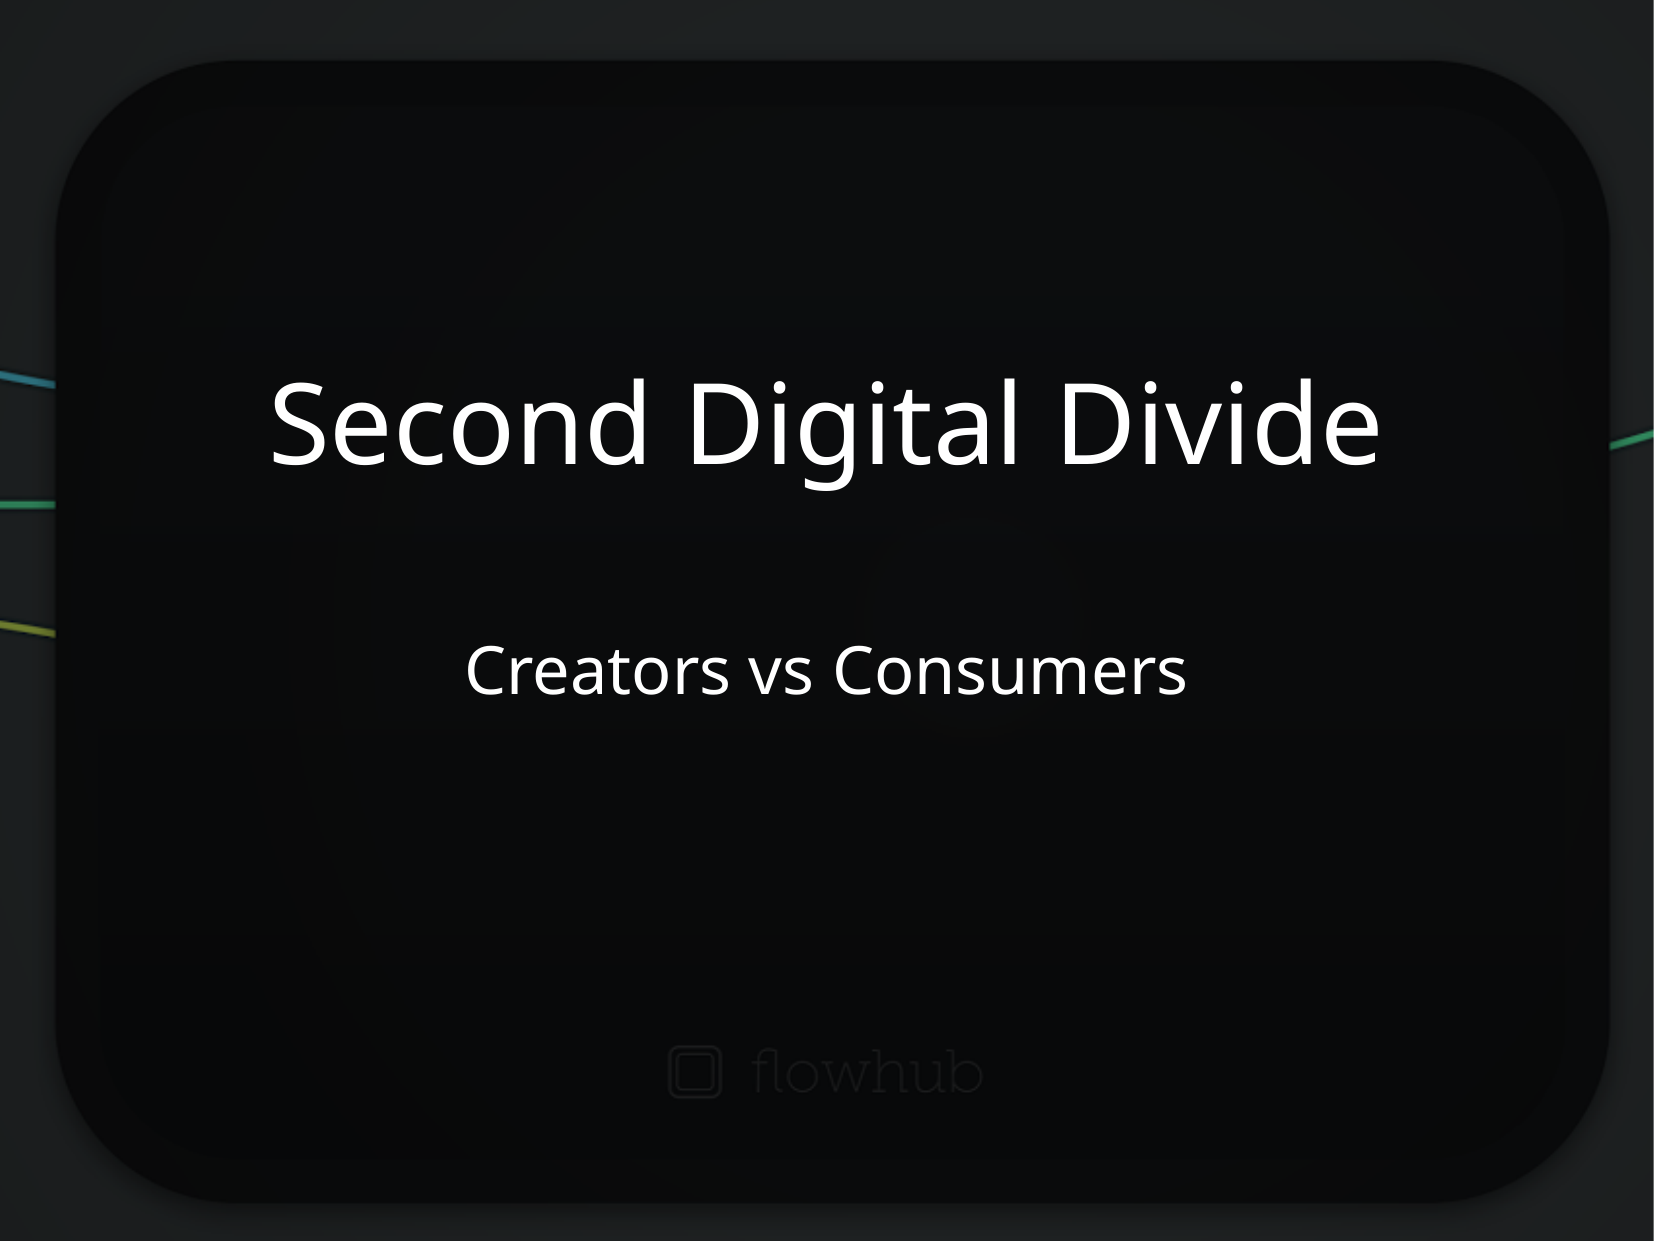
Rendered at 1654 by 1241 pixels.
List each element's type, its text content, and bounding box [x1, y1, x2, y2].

picture [0, 0, 1654, 1241]
subtitle Second Digital Divide Creators vs Consumers [82, 49, 1571, 1010]
